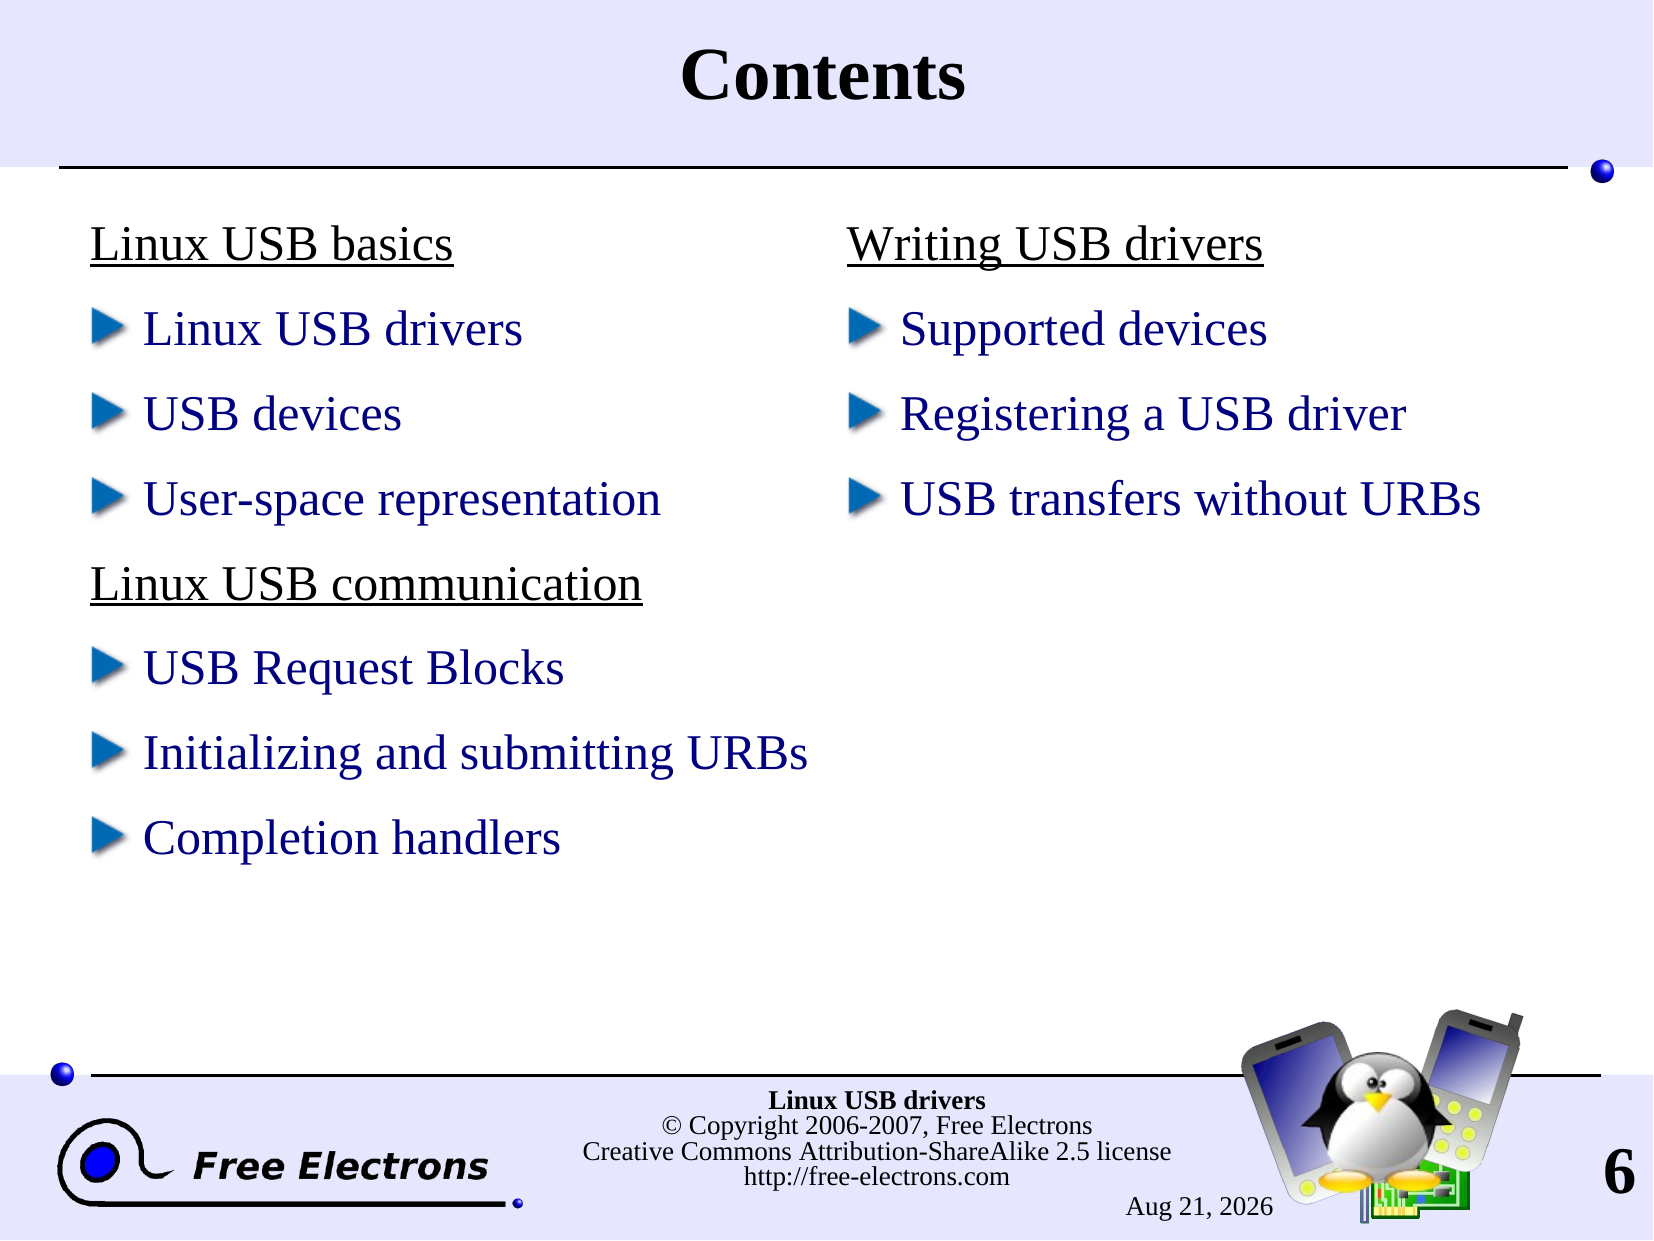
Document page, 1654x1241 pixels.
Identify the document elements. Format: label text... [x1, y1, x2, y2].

list Linux USB basics Linux USB drivers USB devices User-space representation Linux USB communication USB Request Blocks Initializing and submitting URBs Completion handlers [72, 216, 811, 1066]
title Contents [60, 25, 1551, 124]
list Writing USB drivers Supported devices Registering a USB driver USB transfers without URBs [829, 216, 1592, 1066]
picture [1231, 1066, 1521, 1241]
picture [50, 1107, 527, 1216]
